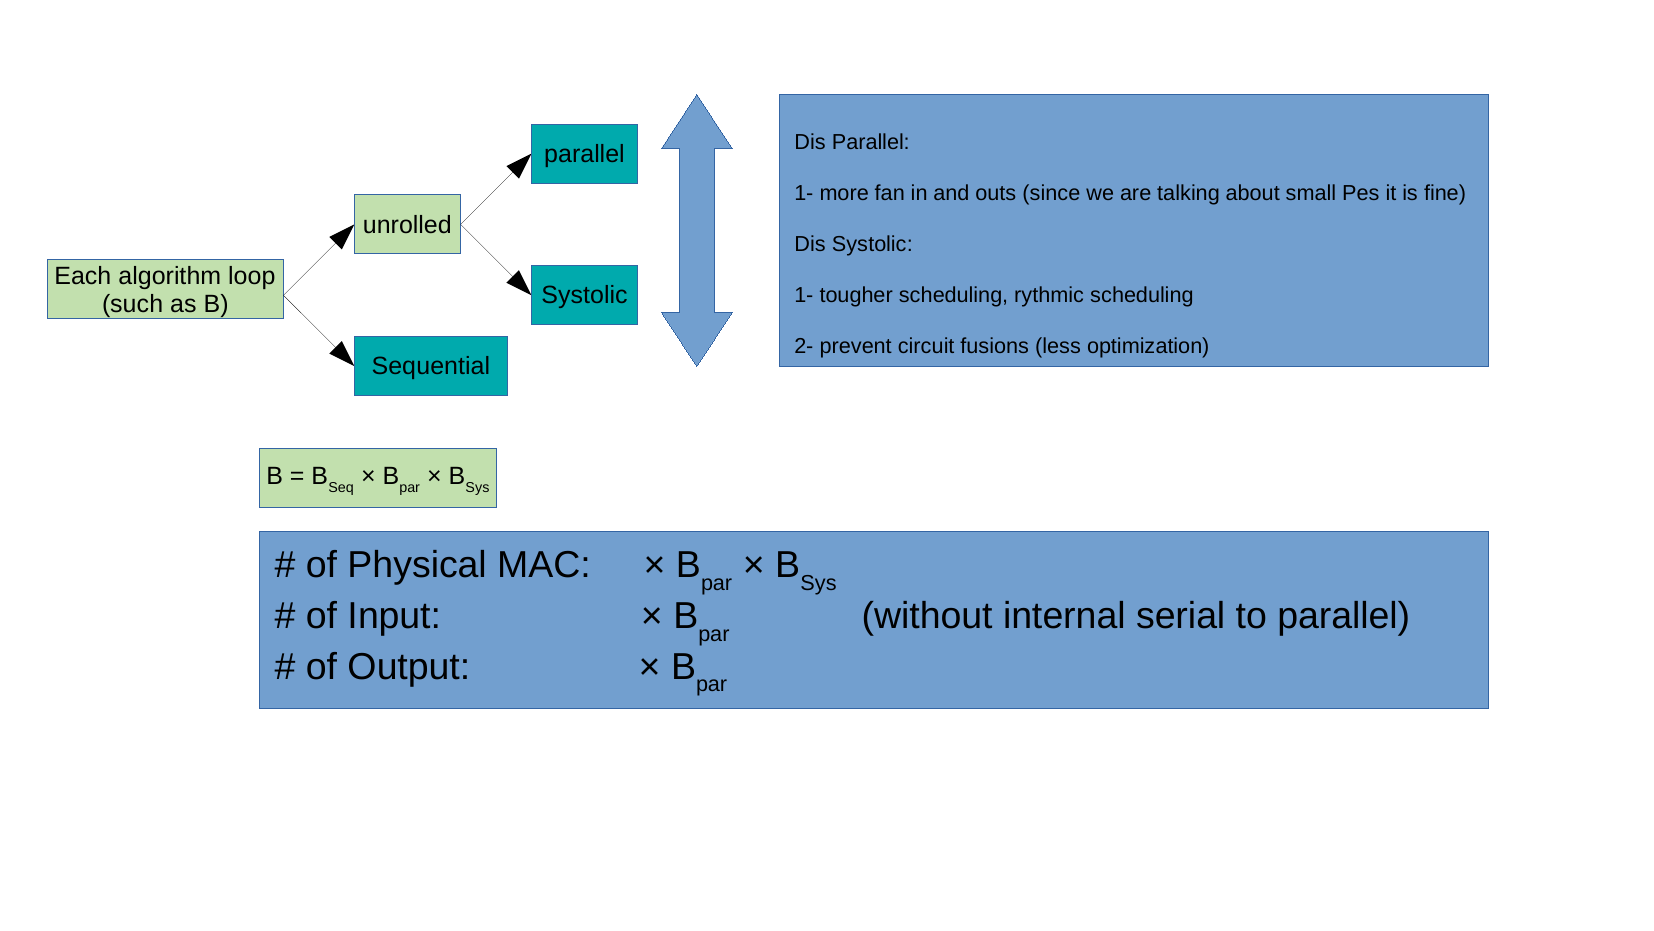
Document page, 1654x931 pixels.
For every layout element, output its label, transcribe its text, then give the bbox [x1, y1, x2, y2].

text_box Sequential [354, 336, 508, 396]
text_box parallel [531, 124, 638, 184]
text_box # of Physical MAC: × Bpar × BSys # of Input: × Bpar (without internal serial to parallel) # of Output: × Bpar [259, 531, 1489, 709]
text_box unrolled [354, 194, 461, 254]
text_box Systolic [531, 265, 638, 325]
text_box B = BSeq × Bpar × BSys [259, 448, 497, 508]
text_box [661, 94, 733, 367]
text_box Dis Parallel: 1- more fan in and outs (since we are talking about small Pes it is fine) Dis Systolic: 1- tougher scheduling, rythmic scheduling 2- prevent circuit fusions (less optimization) [779, 94, 1489, 367]
text_box Each algorithm loop (such as B) [47, 259, 284, 319]
